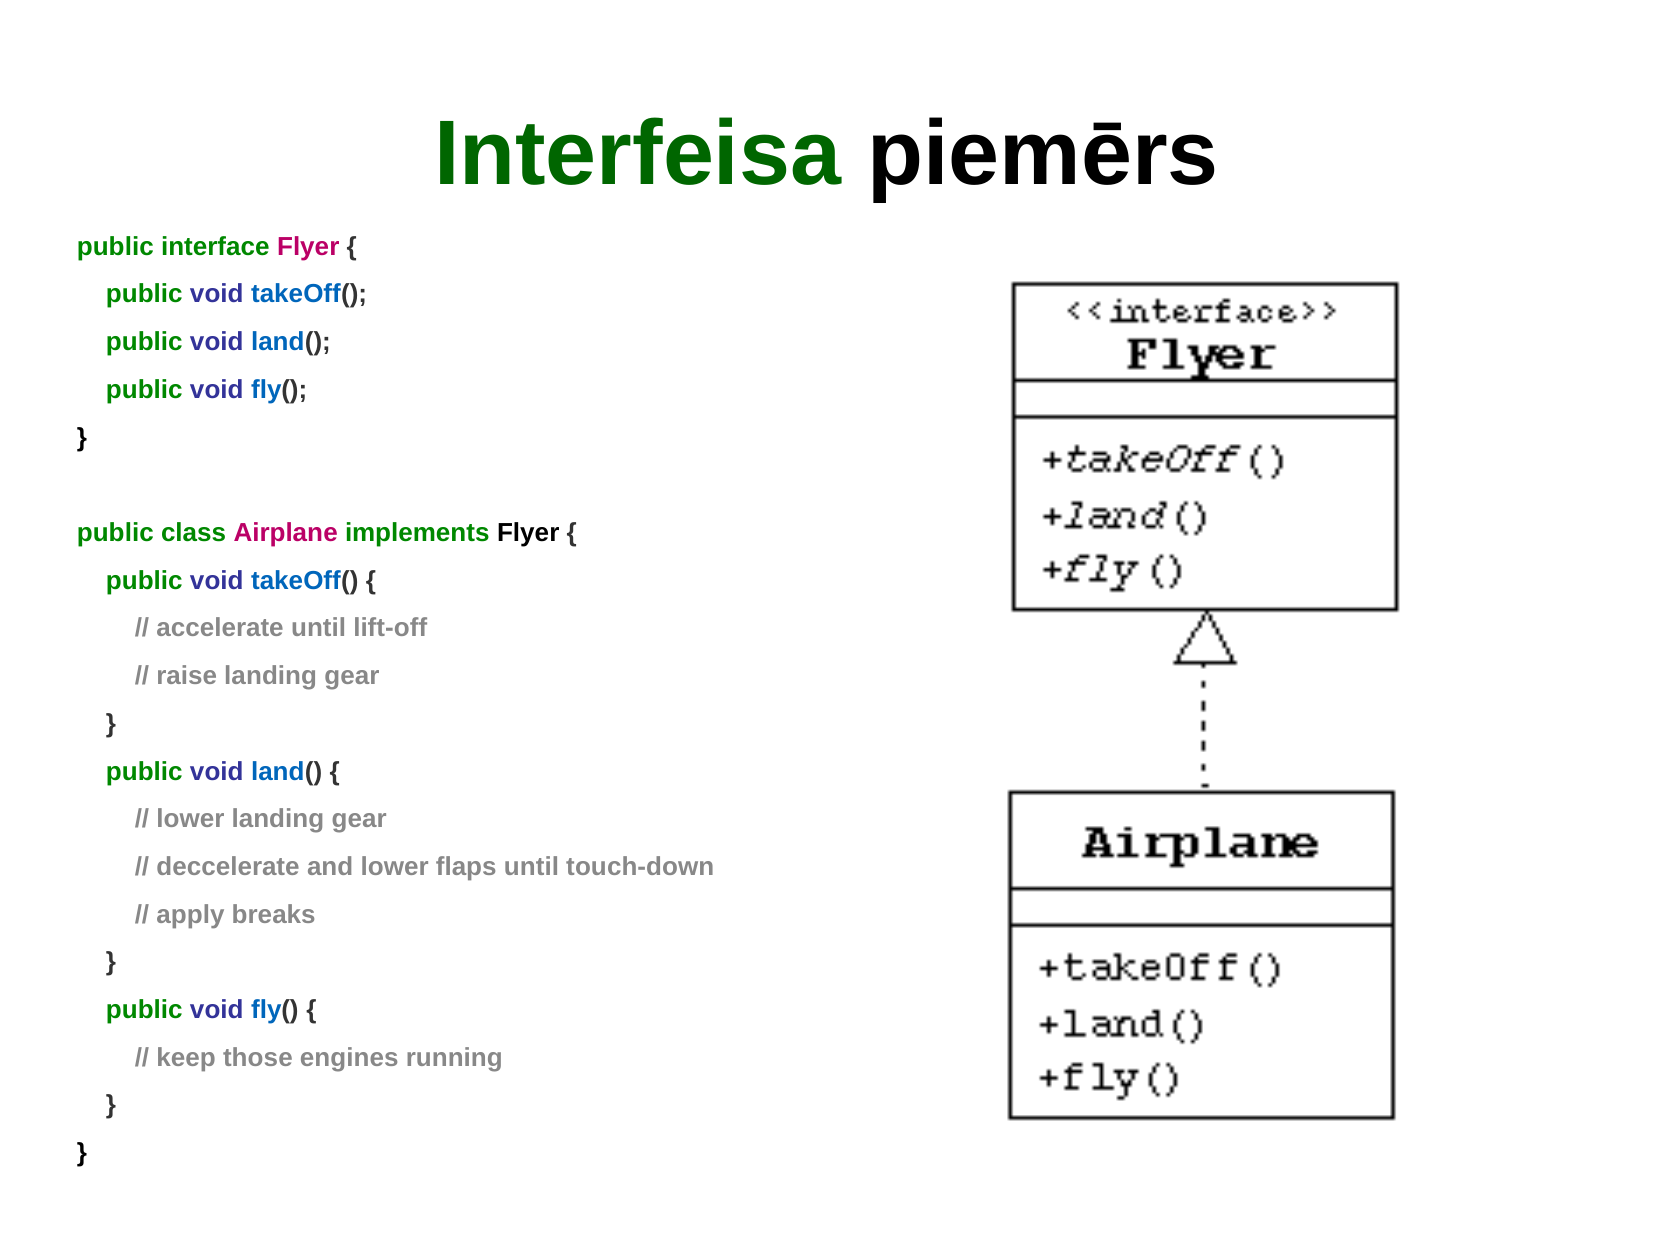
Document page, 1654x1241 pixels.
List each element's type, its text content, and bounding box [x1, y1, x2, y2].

title Interfeisa piemērs [82, 49, 1571, 257]
picture [950, 247, 1512, 1134]
list public interface Flyer { public void takeOff(); public void land(); public void fly(); } public class Airplane implements Flyer { public void takeOff() { // accelerate until lift-off // raise landing gear } public void land() { // lower landing gear // deccelerate and lower flaps until touch-down // apply breaks } public void fly() { // keep those engines running } } [76, 224, 1532, 1182]
